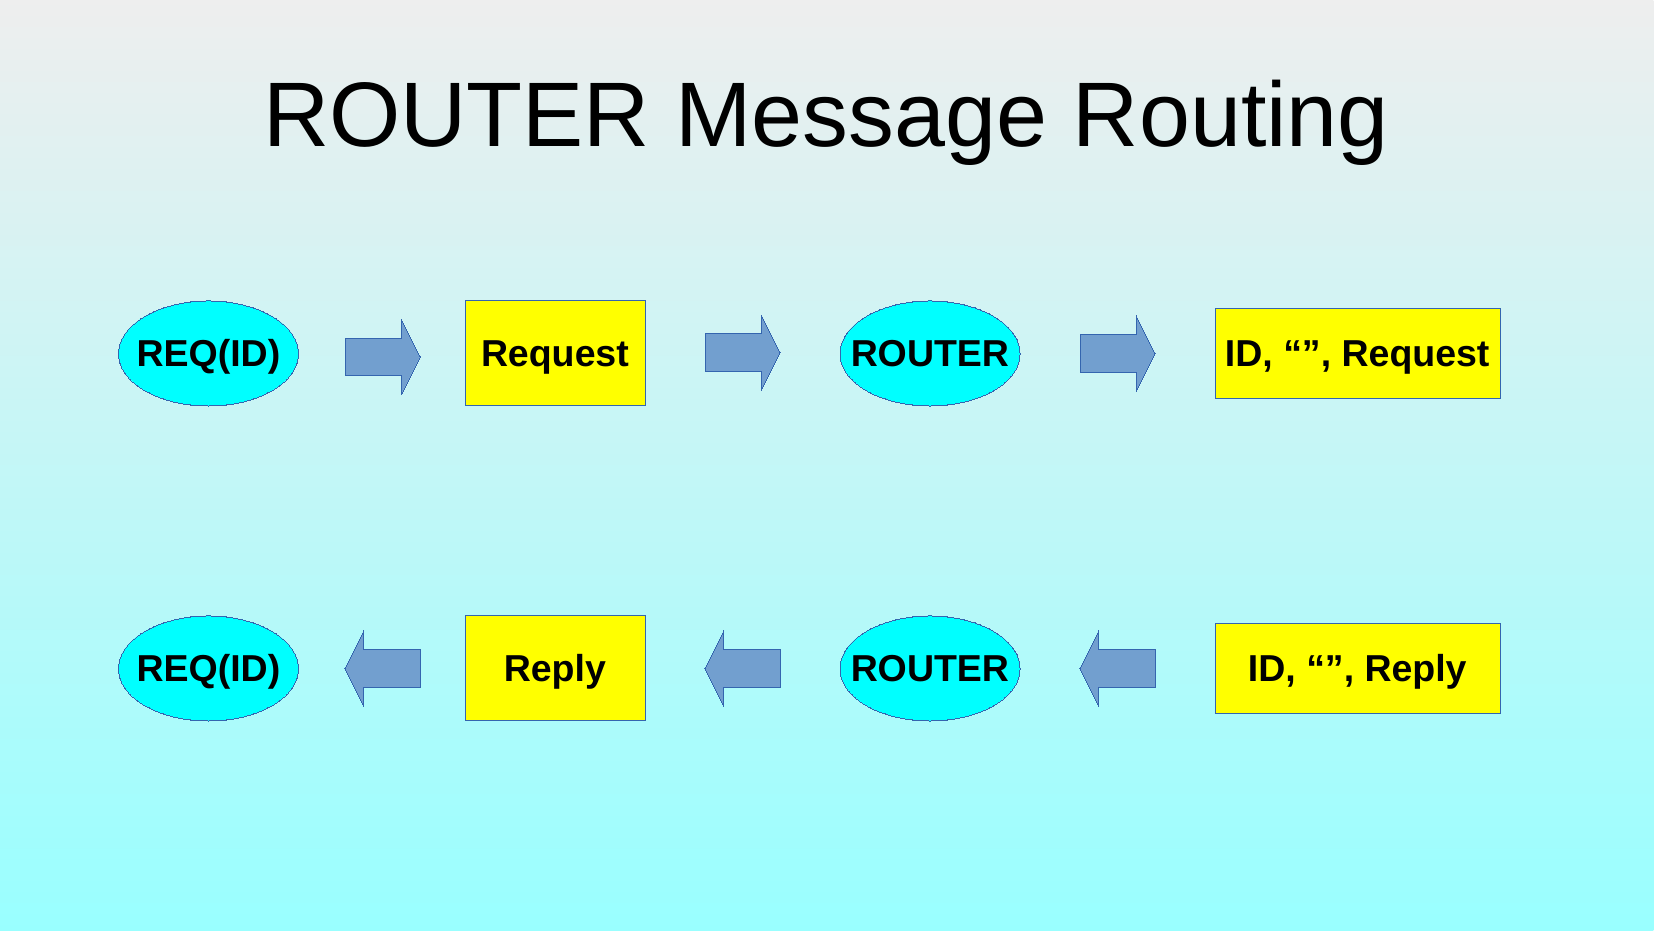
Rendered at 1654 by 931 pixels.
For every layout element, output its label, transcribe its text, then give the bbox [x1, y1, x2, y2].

text_box [704, 630, 781, 707]
text_box [1080, 315, 1156, 392]
title ROUTER Message Routing [82, 37, 1571, 193]
text_box [345, 319, 421, 395]
text_box ID, “”, Reply [1215, 623, 1501, 714]
text_box ROUTER [840, 615, 1021, 722]
text_box REQ(ID) [118, 300, 299, 407]
text_box [344, 630, 421, 707]
text_box [705, 315, 781, 391]
text_box REQ(ID) [118, 615, 299, 722]
text_box [1079, 630, 1156, 707]
text_box ID, “”, Request [1215, 308, 1501, 399]
text_box ROUTER [840, 300, 1021, 407]
text_box Reply [465, 615, 646, 721]
text_box Request [465, 300, 646, 406]
